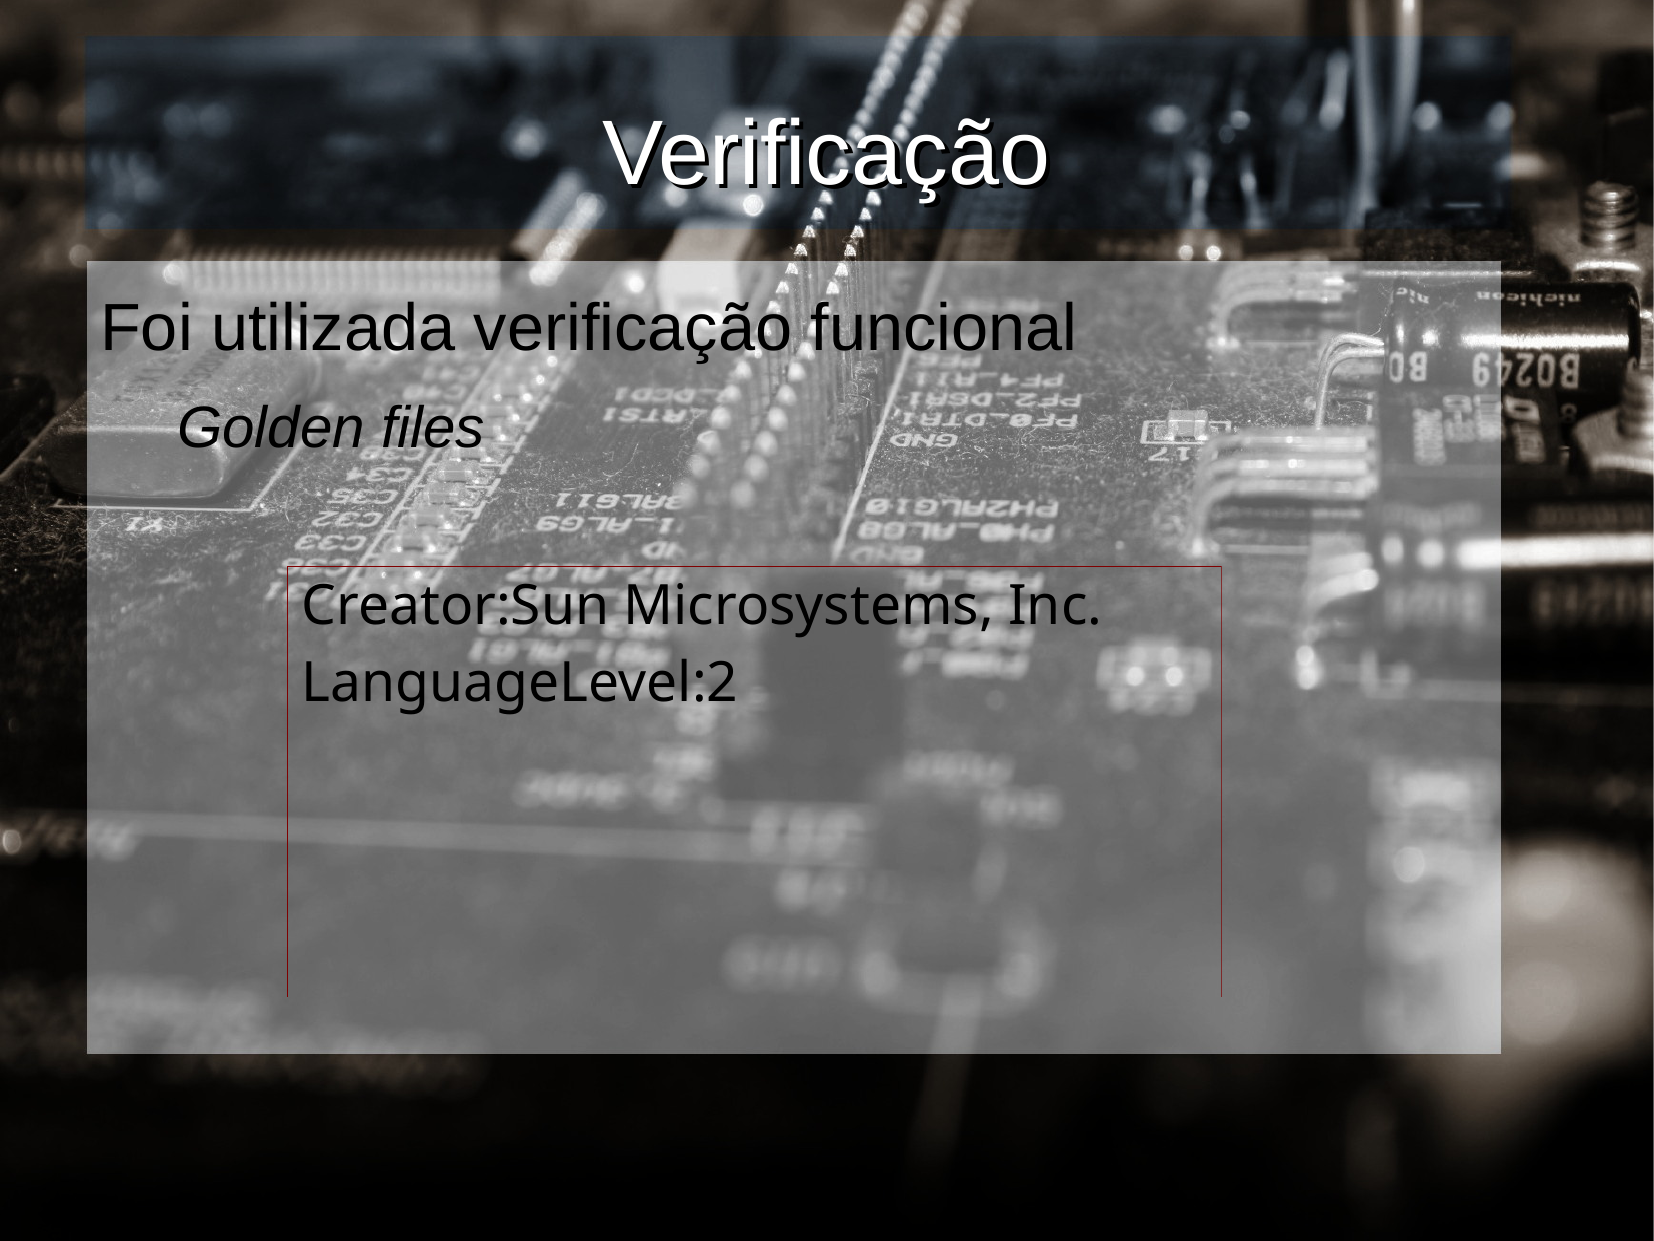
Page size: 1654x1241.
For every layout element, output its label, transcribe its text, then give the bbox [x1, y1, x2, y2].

list Foi utilizada verificação funcional Golden files [82, 290, 1571, 1094]
title Verificação [82, 56, 1571, 250]
picture [0, 0, 1654, 1241]
